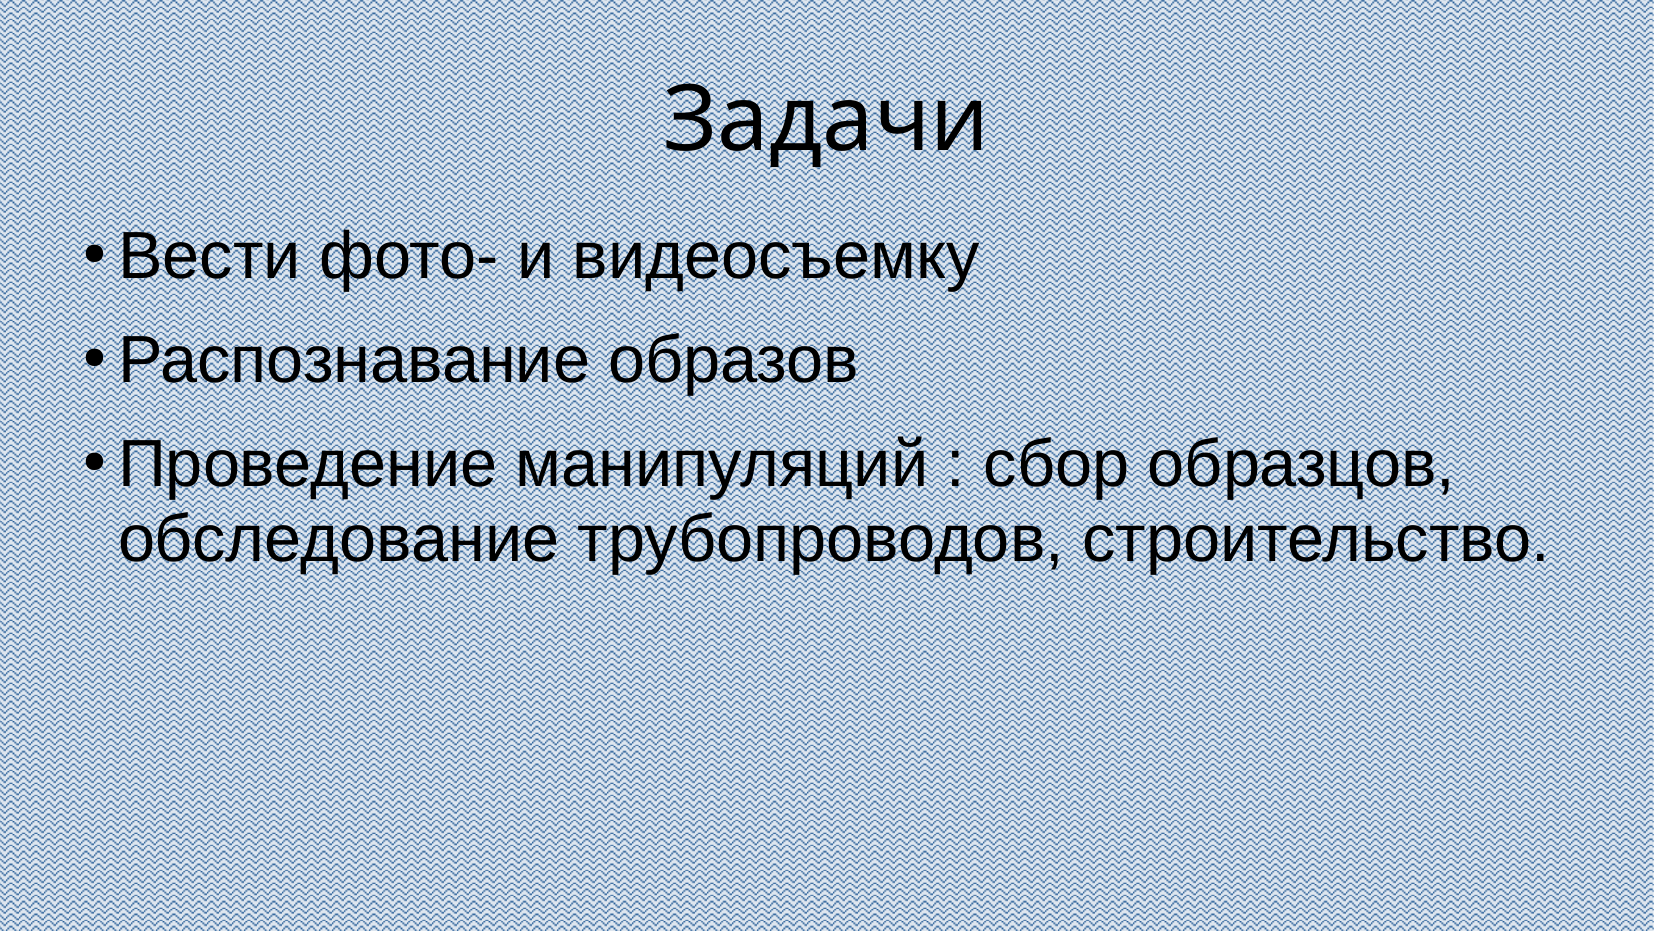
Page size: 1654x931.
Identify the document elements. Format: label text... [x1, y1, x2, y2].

picture [0, 0, 1654, 931]
list Вести фото- и видеосъемку Распознавание образов Проведение манипуляций : сбор образцов, обследование трубопроводов, строительство. [82, 217, 1571, 758]
title Задачи [82, 37, 1571, 193]
